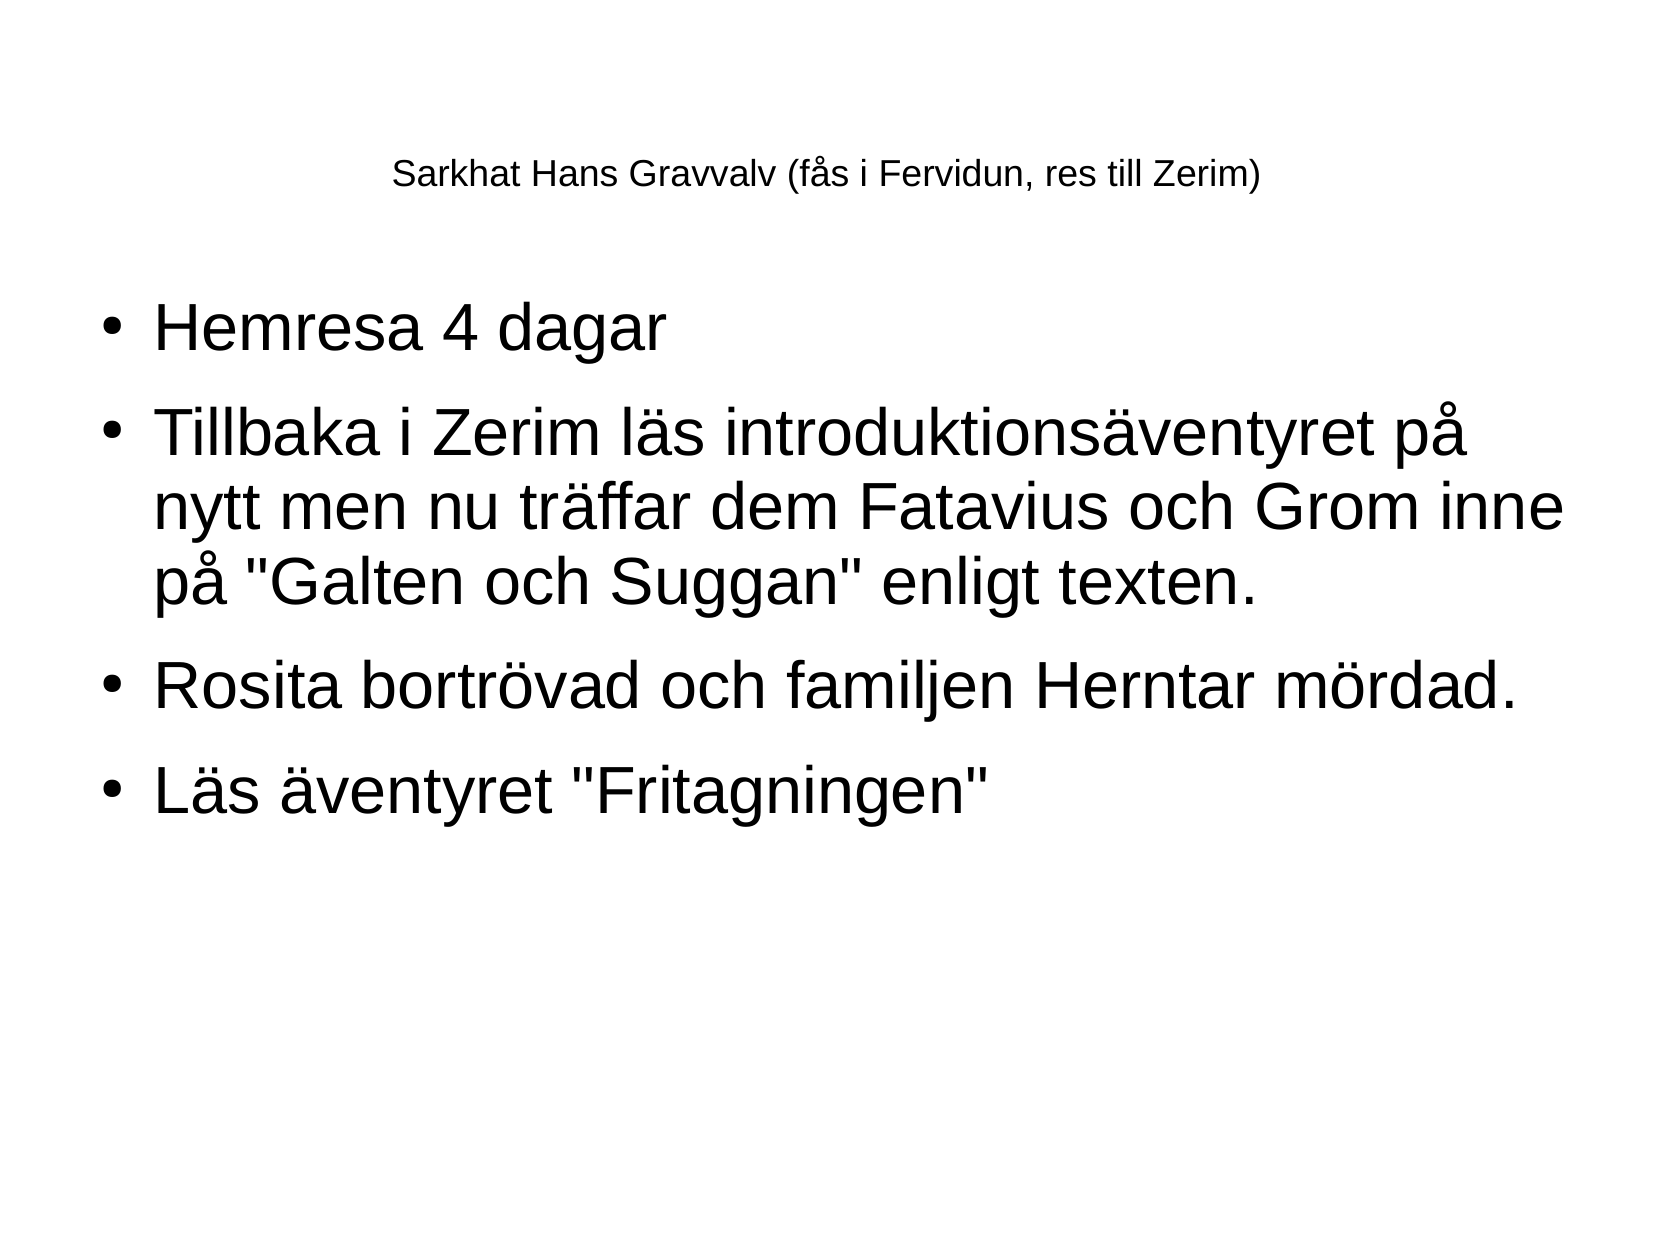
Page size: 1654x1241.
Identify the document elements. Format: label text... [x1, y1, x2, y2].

list Hemresa 4 dagar Tillbaka i Zerim läs introduktionsäventyret på nytt men nu träffar dem Fatavius och Grom inne på "Galten och Suggan" enligt texten. Rosita bortrövad och familjen Herntar mördad. Läs äventyret "Fritagningen" [82, 290, 1571, 1109]
title Sarkhat Hans Gravvalv (fås i Fervidun, res till Zerim) [82, 49, 1571, 257]
